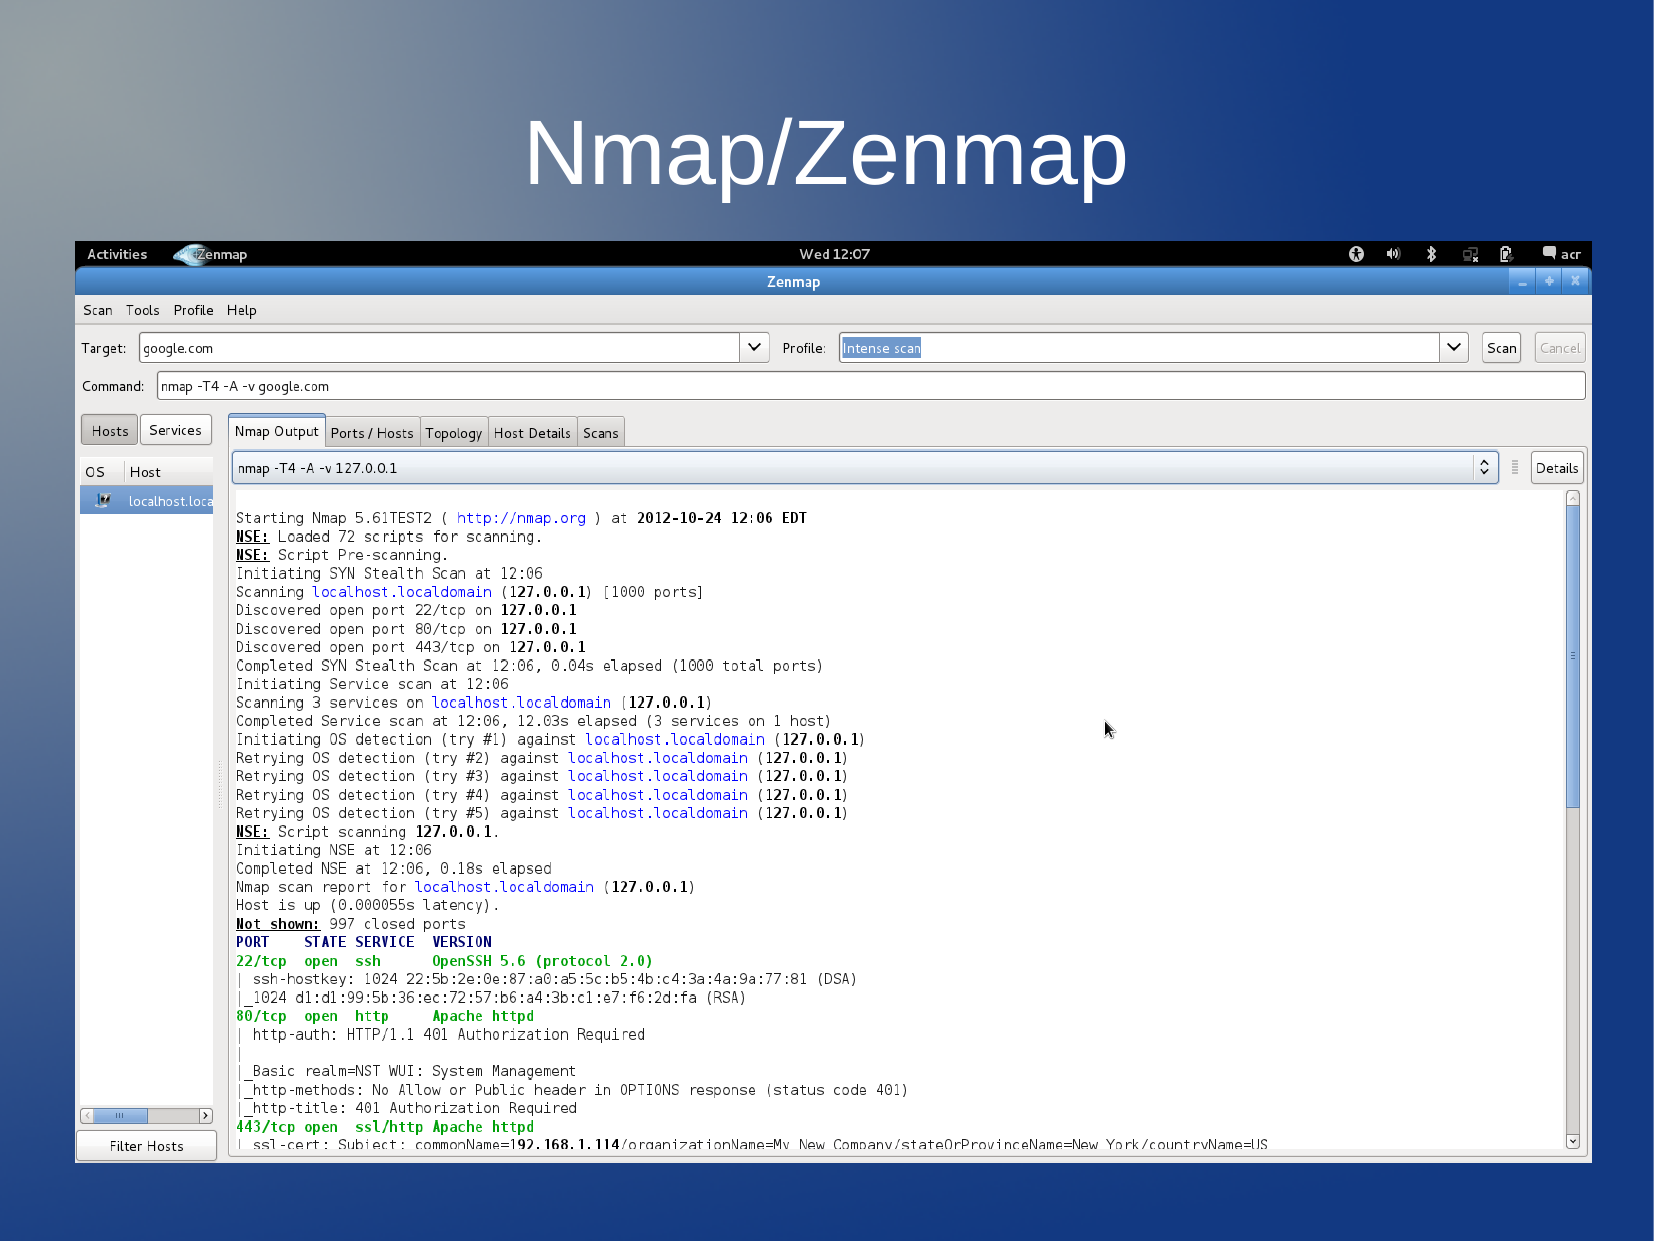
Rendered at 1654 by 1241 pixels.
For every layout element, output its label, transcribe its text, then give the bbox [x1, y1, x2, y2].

picture [0, 0, 1654, 1241]
title Nmap/Zenmap [82, 49, 1571, 241]
